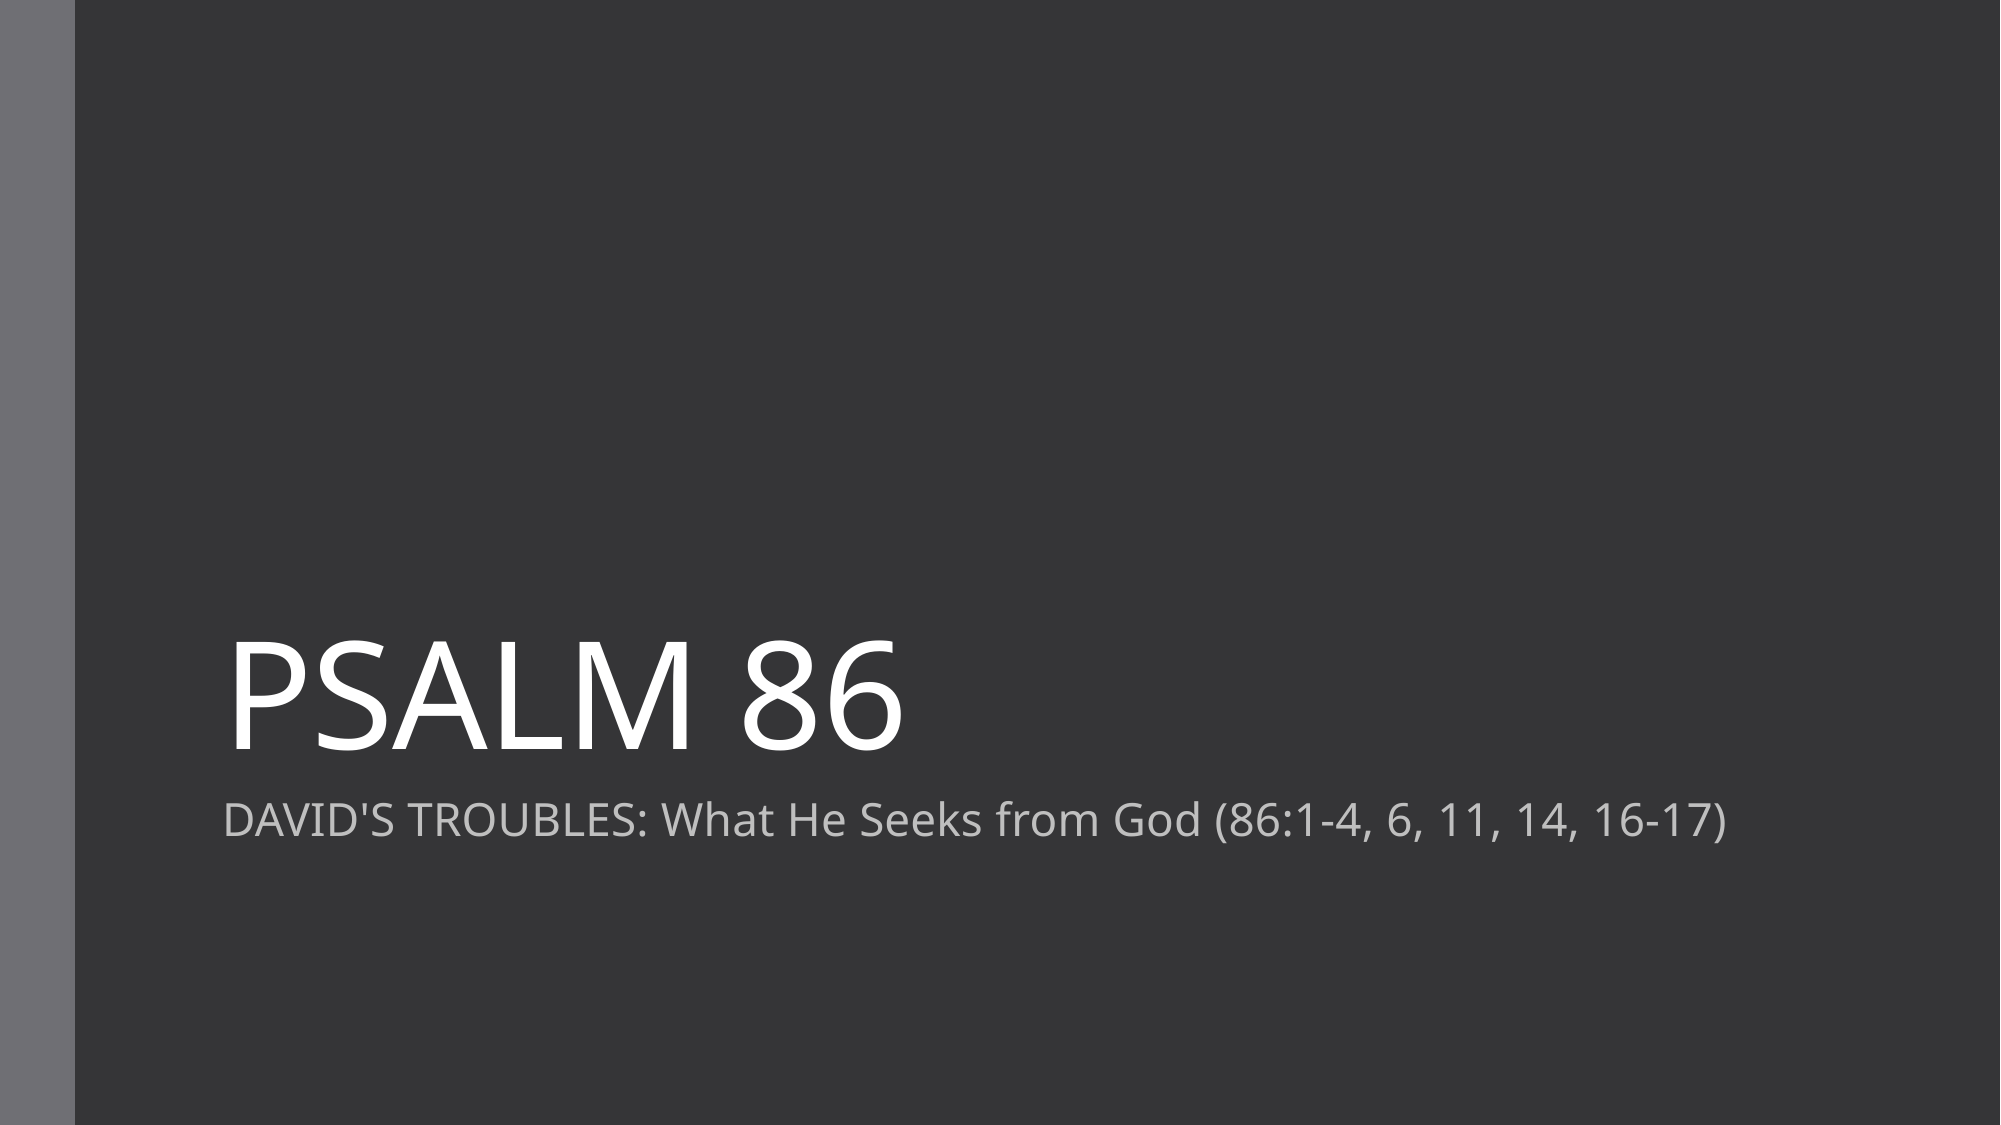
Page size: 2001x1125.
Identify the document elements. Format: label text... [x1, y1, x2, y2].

title PSALM 86 [206, 124, 1752, 787]
subtitle DAVID'S TROUBLES: What He Seeks from God (86:1-4, 6, 11, 14, 16-17) [206, 787, 1752, 1066]
